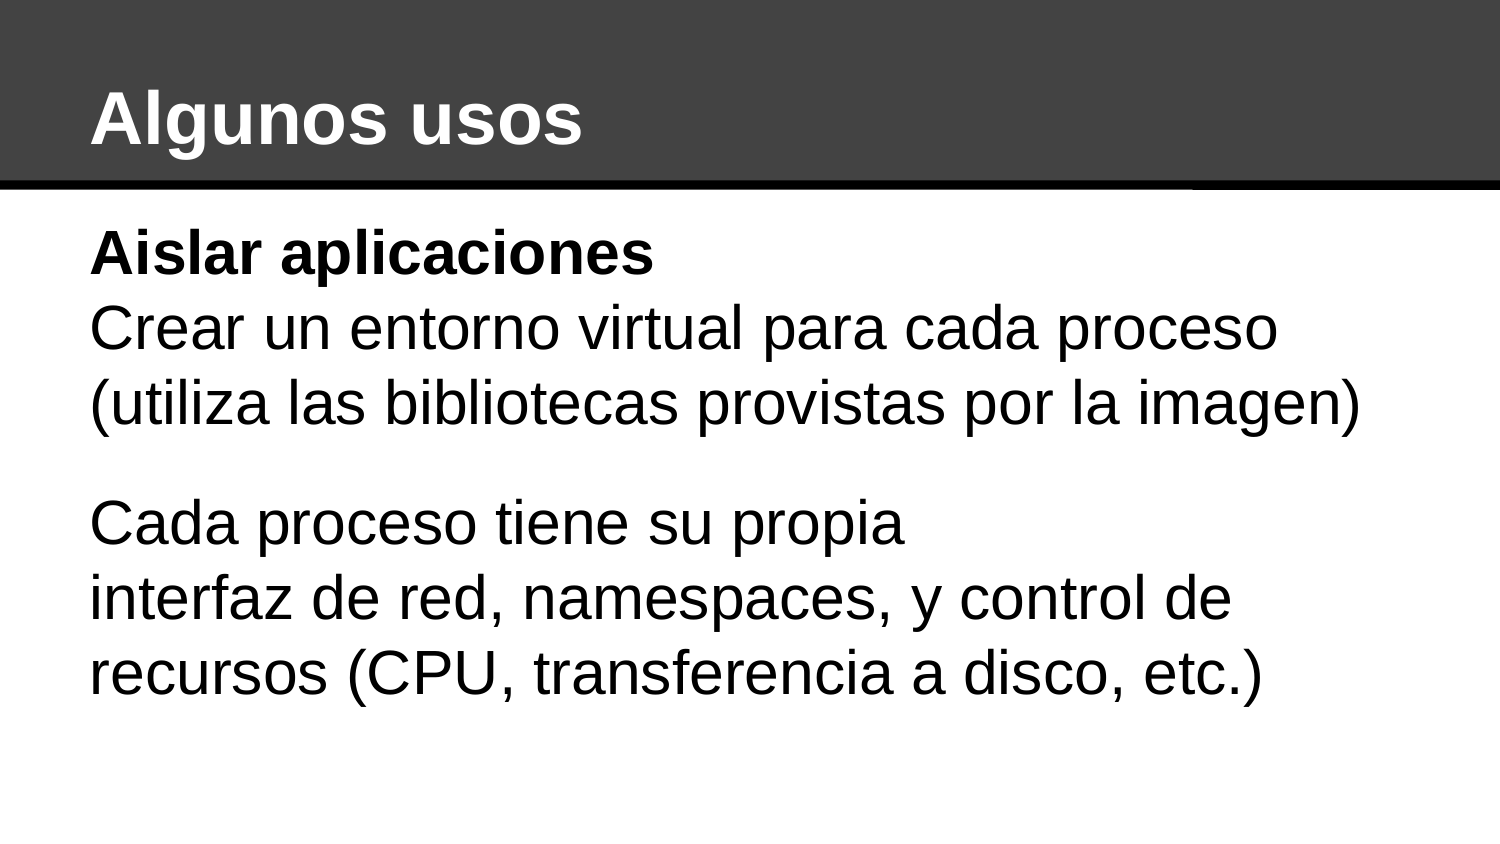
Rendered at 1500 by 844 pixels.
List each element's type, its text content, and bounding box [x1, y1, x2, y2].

text_box Aislar aplicaciones Crear un entorno virtual para cada proceso (utiliza las bibliotecas provistas por la imagen) Cada proceso tiene su propia interfaz de red, namespaces, y control de recursos (CPU, transferencia a disco, etc.) [74, 196, 1425, 808]
text_box Algunos usos [74, 33, 1425, 175]
